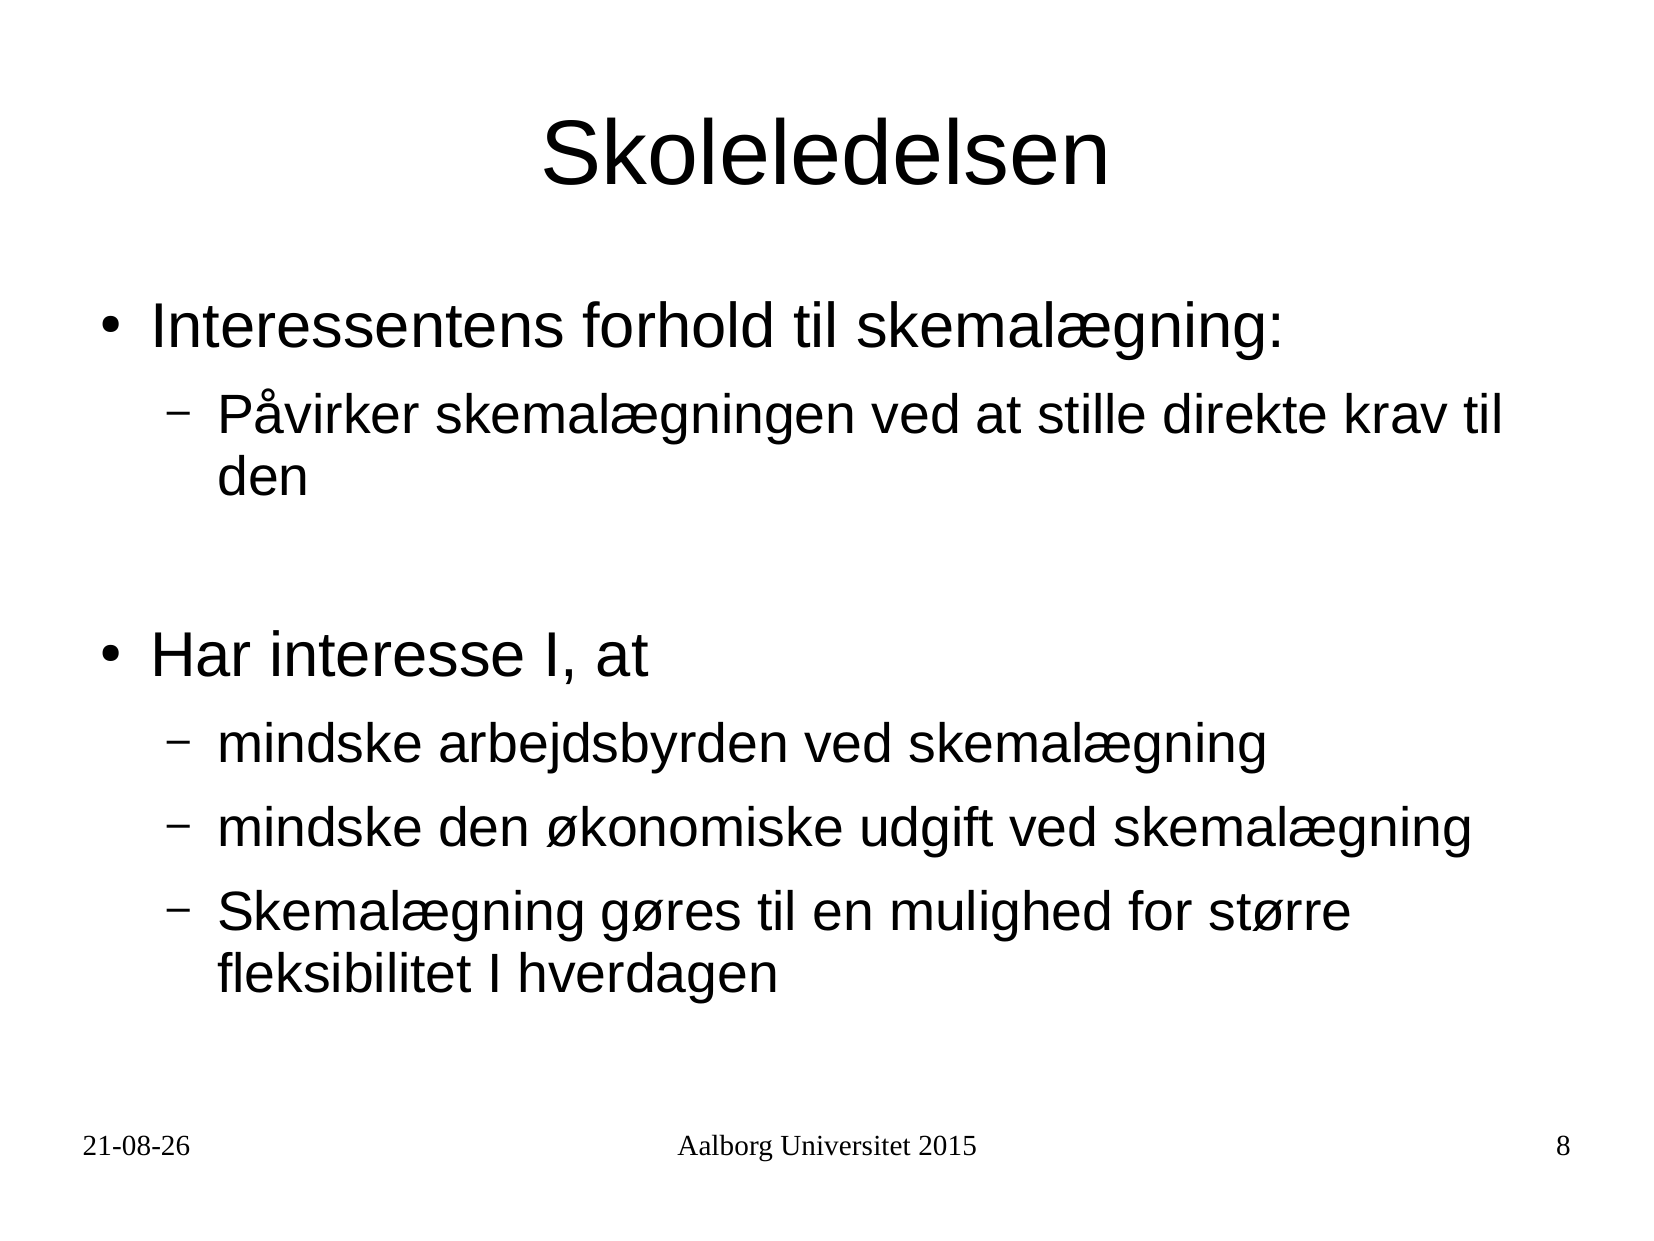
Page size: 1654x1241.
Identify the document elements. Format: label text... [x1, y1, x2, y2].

title Skoleledelsen [82, 49, 1571, 257]
list Interessentens forhold til skemalægning: Påvirker skemalægningen ved at stille direkte krav til den Har interesse I, at mindske arbejdsbyrden ved skemalægning mindske den økonomiske udgift ved skemalægning Skemalægning gøres til en mulighed for større fleksibilitet I hverdagen [82, 290, 1571, 1010]
